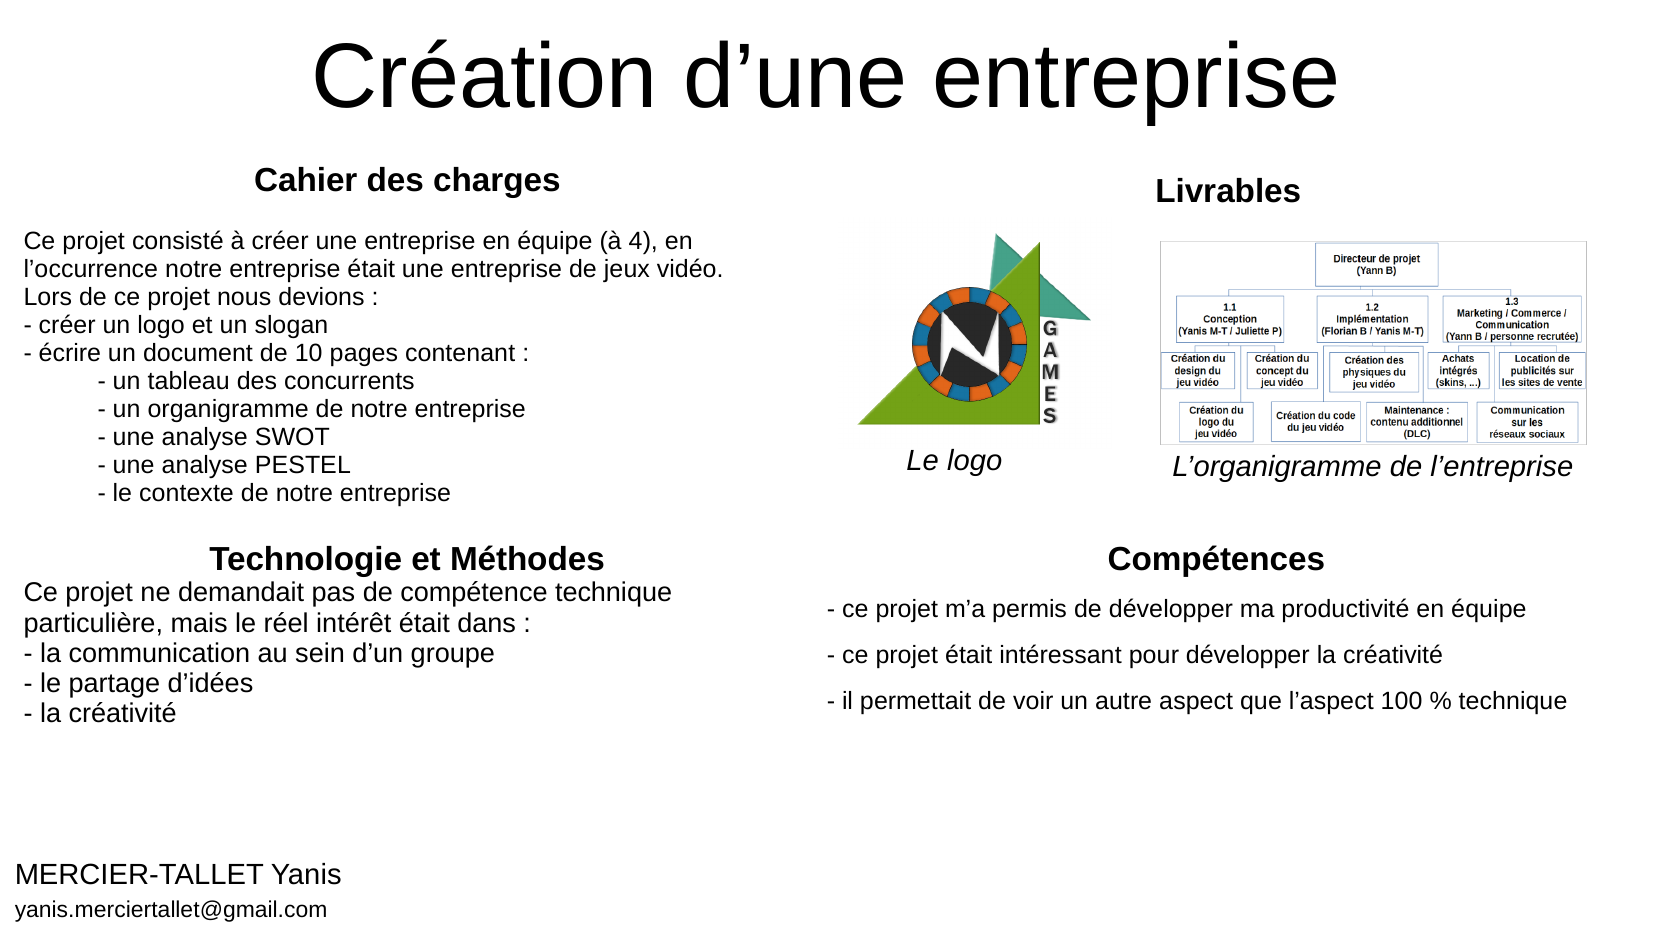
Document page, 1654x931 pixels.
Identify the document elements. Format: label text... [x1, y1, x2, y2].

text_box yanis.merciertallet@gmail.com [0, 889, 591, 931]
text_box Cahier des charges Ce projet consisté à créer une entreprise en équipe (à 4), en l’occurrence notre entreprise était une entreprise de jeux vidéo. Lors de ce projet nous devions : - créer un logo et un slogan - écrire un document de 10 pages contenant : - un tableau des concurrents - un organigramme de notre entreprise - une analyse SWOT - une analyse PESTEL - le contexte de notre entreprise [23, 141, 792, 540]
title Création d’une entreprise [82, 0, 1571, 154]
text_box Livrables [826, 165, 1630, 218]
text_box Technologie et Méthodes Ce projet ne demandait pas de compétence technique particulière, mais le réel intérêt était dans : - la communication au sein d’un groupe - le partage d’idées - la créativité [23, 540, 792, 898]
picture [1157, 236, 1590, 442]
text_box Le logo [891, 437, 1028, 485]
picture [838, 217, 1112, 449]
text_box Compétences - ce projet m’a permis de développer ma productivité en équipe - ce projet était intéressant pour développer la créativité - il permettait de voir un autre aspect que l’aspect 100 % technique [826, 540, 1607, 910]
text_box L’organigramme de l’entreprise [1157, 442, 1619, 491]
text_box MERCIER-TALLET Yanis [0, 850, 461, 889]
